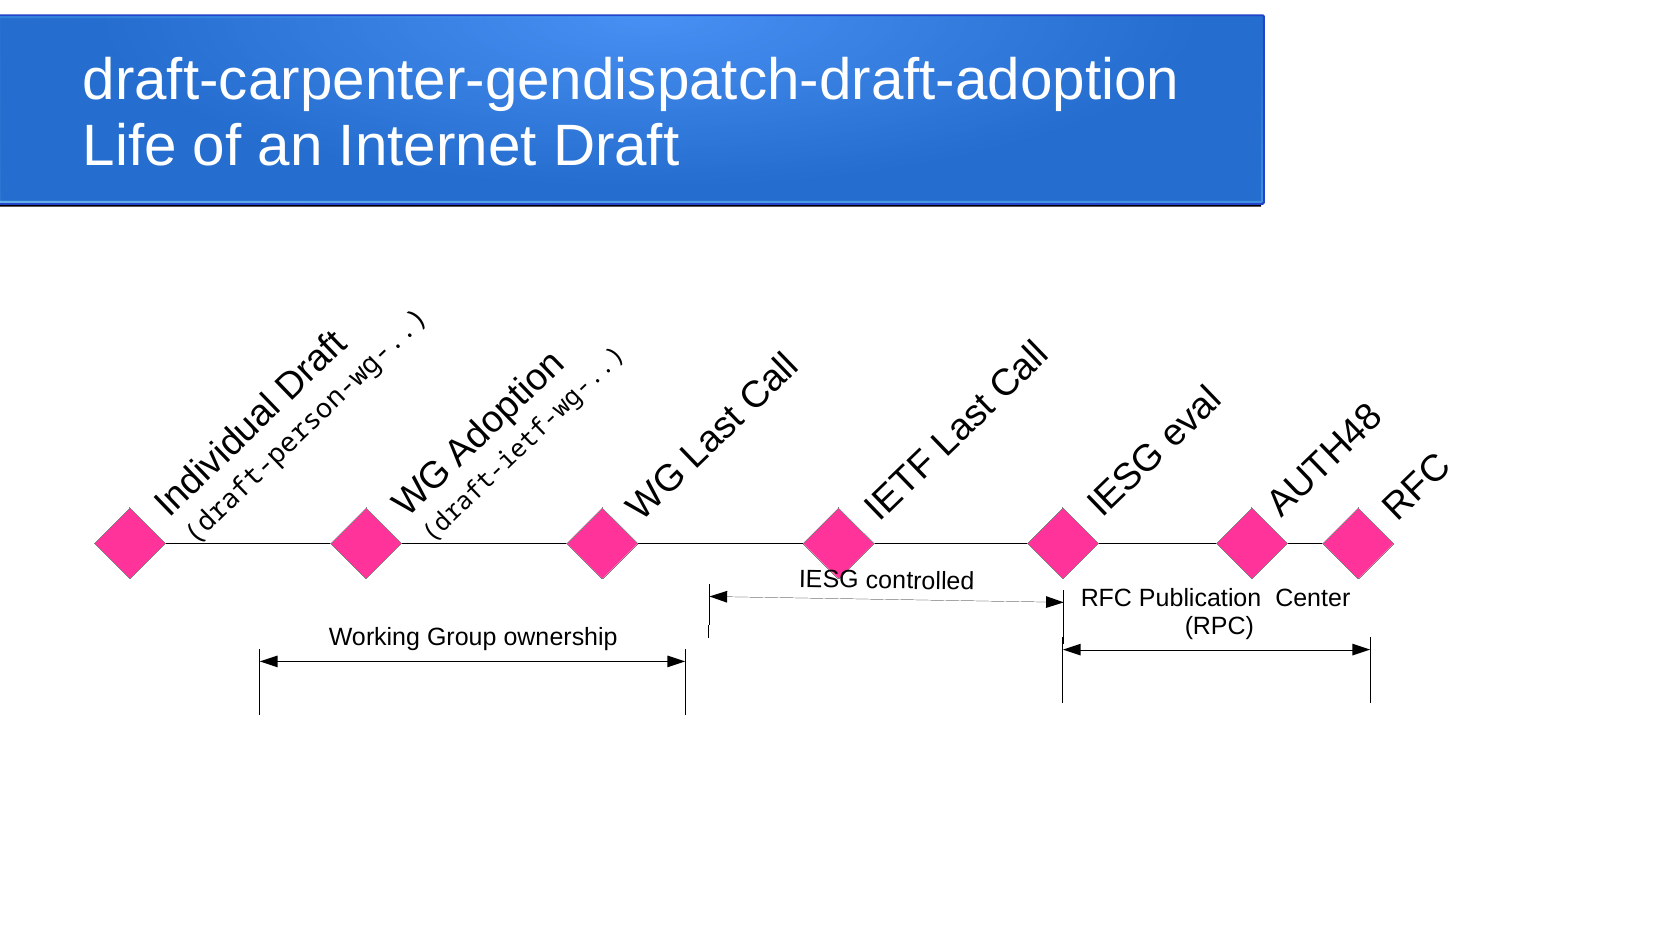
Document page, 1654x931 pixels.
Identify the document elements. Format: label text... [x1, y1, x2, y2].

text_box [1322, 507, 1394, 579]
text_box IESG eval [1062, 361, 1246, 541]
text_box RFC [1358, 428, 1475, 544]
text_box [330, 507, 402, 579]
text_box [803, 507, 875, 579]
text_box WG Last Call [602, 328, 822, 544]
text_box WG Adoption (draft-ietf-wg-..) [368, 290, 641, 559]
text_box [1027, 507, 1099, 579]
text_box [1216, 509, 1288, 579]
text_box AUTH48 [1242, 378, 1407, 541]
title draft-carpenter-gendispatch-draft-adoption Life of an Internet Draft [82, 35, 1235, 189]
text_box IETF Last Call [840, 316, 1072, 544]
text_box [94, 507, 166, 579]
text_box [566, 507, 638, 579]
text_box Individual Draft (draft-person-wg-..) [129, 252, 443, 560]
